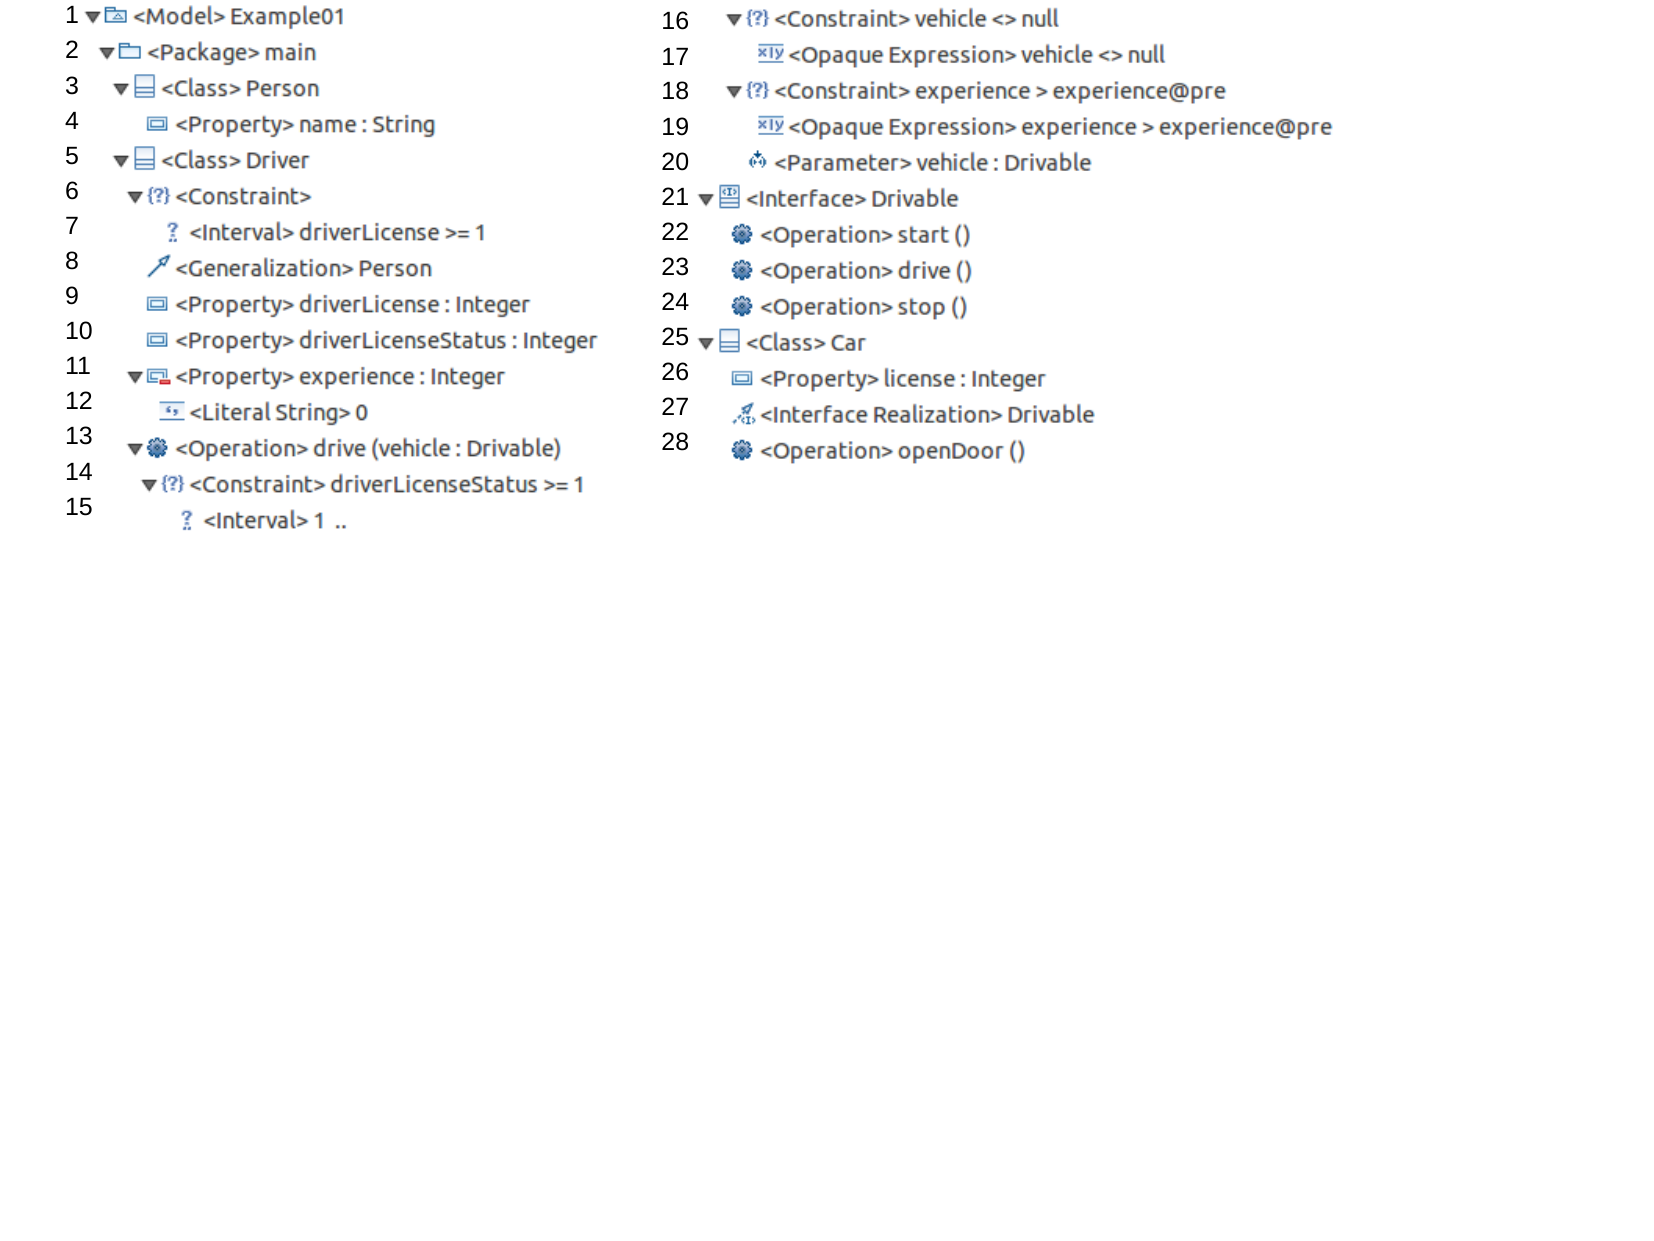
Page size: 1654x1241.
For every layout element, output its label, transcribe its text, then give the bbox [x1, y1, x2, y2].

picture [679, 2, 1342, 473]
list 16 17 18 19 20 21 22 23 24 25 26 27 28 [590, 7, 709, 957]
list 1 2 3 4 5 6 7 8 9 10 11 12 13 14 15 [0, 1, 125, 951]
picture [125, 1, 609, 538]
